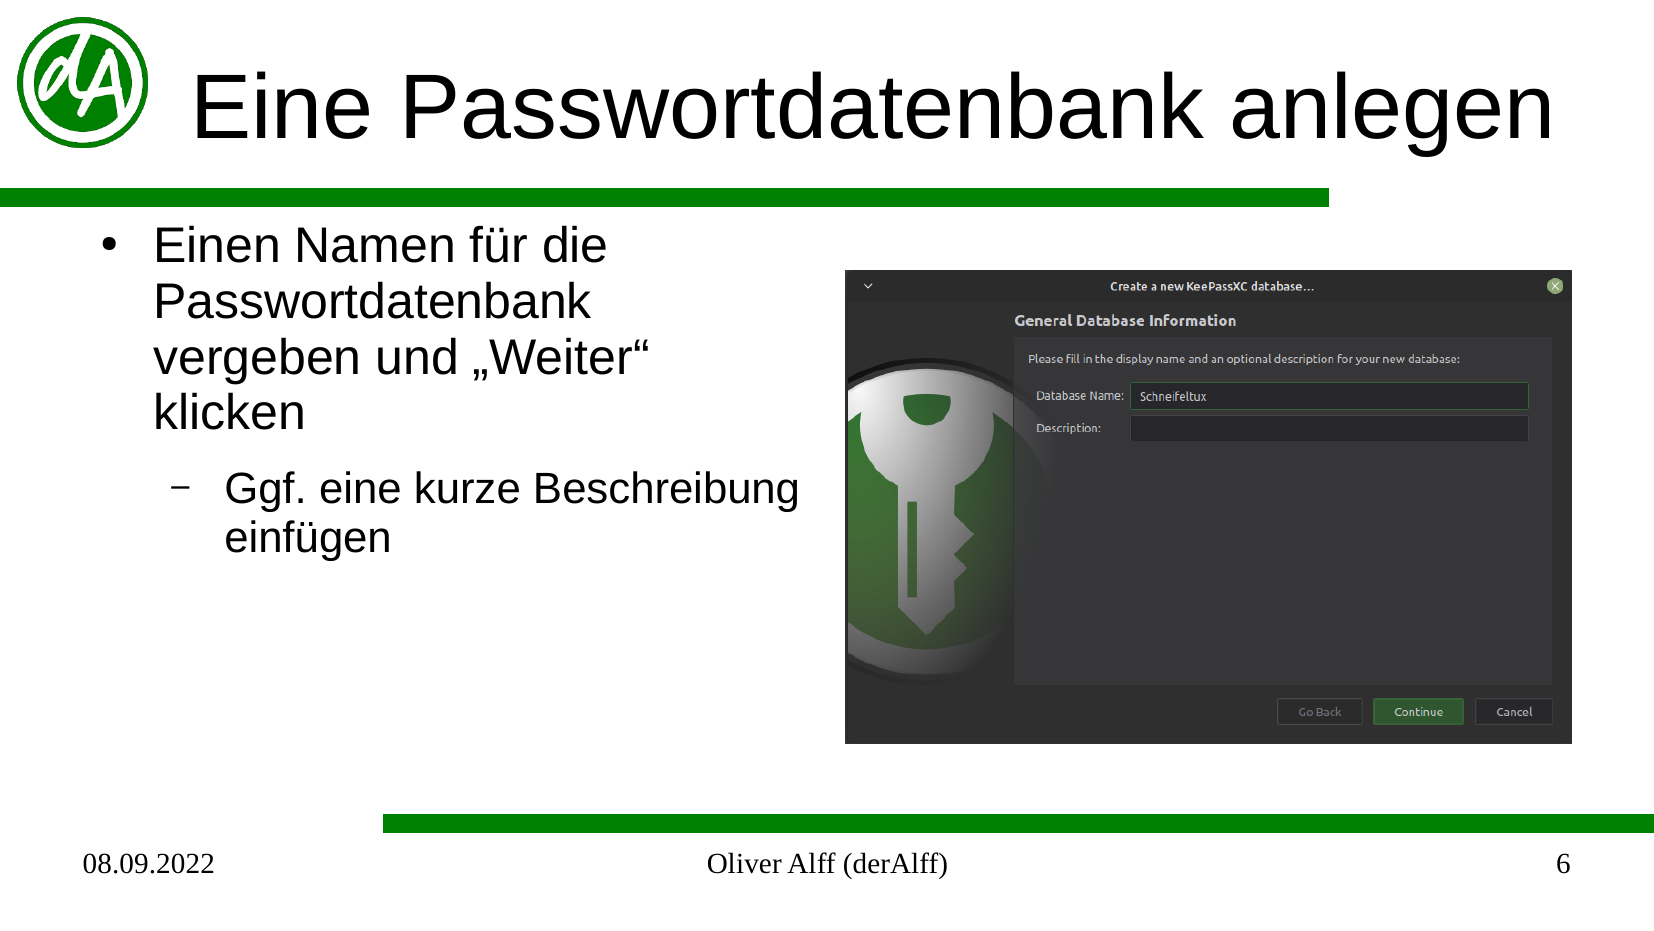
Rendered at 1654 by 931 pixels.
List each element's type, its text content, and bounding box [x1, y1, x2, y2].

picture [845, 270, 1572, 744]
picture [17, 17, 148, 148]
list Einen Namen für die Passwortdatenbank vergeben und „Weiter“ klicken Ggf. eine kurze Beschreibung einfügen [82, 217, 809, 798]
title Eine Passwortdatenbank anlegen [177, 37, 1571, 178]
